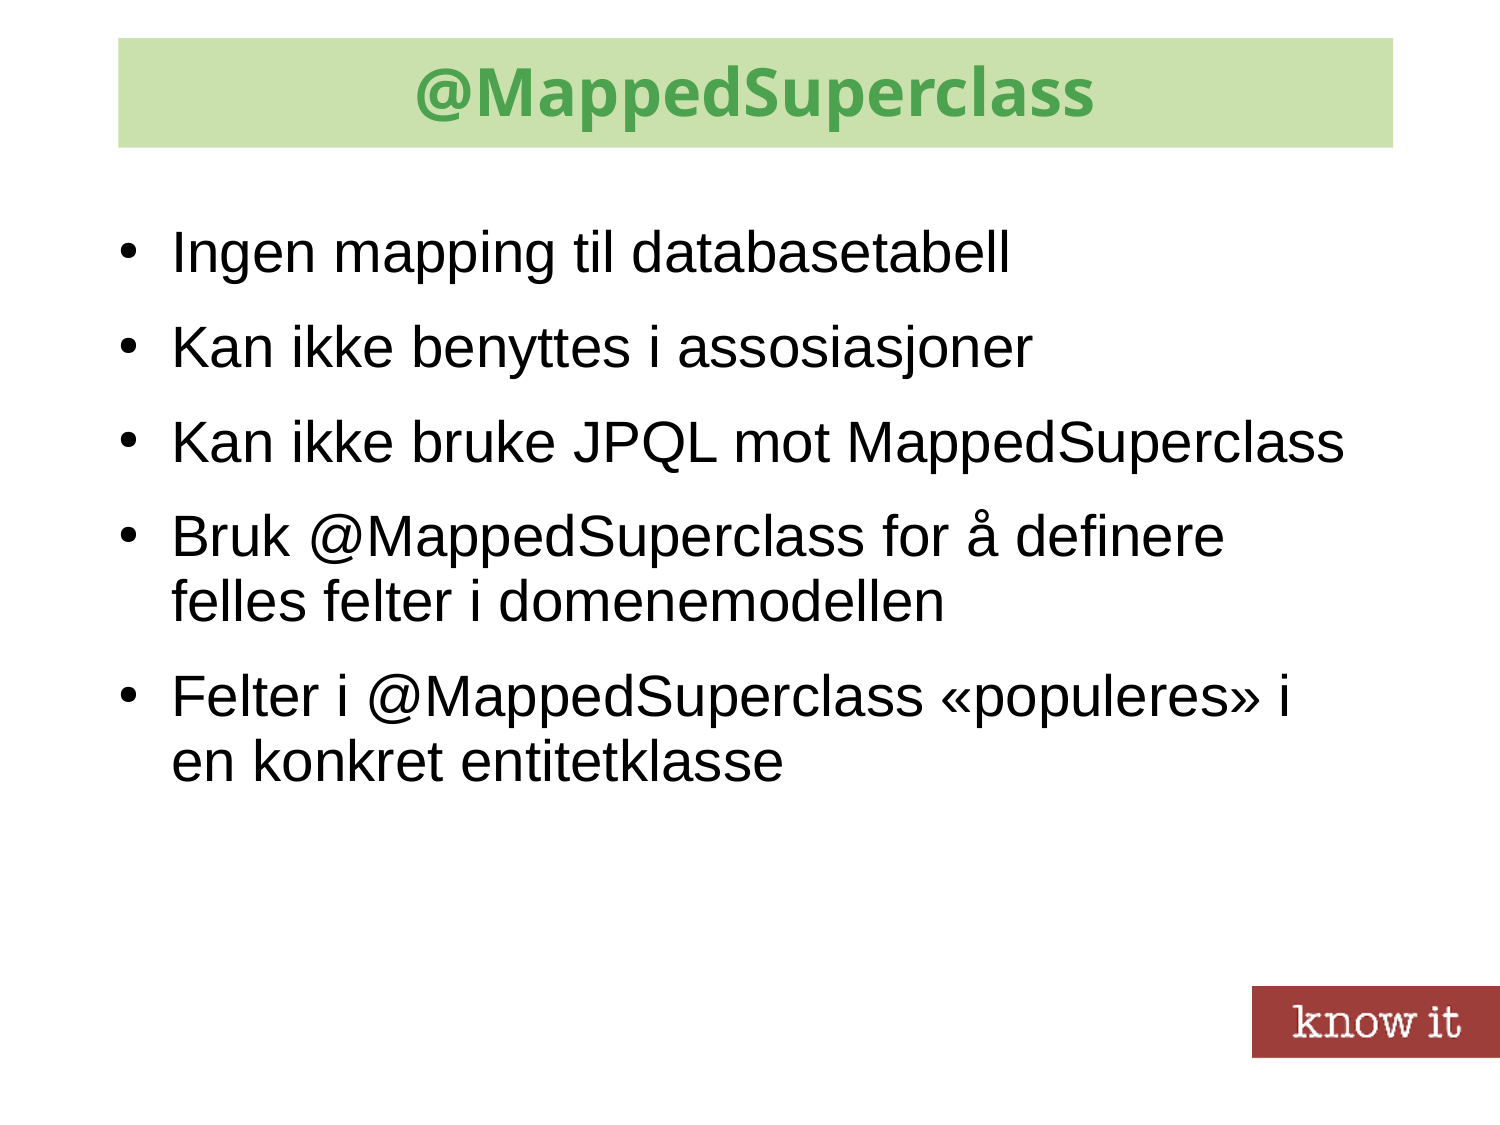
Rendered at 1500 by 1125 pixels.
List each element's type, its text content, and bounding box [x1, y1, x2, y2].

picture [1252, 986, 1500, 1058]
list Ingen mapping til databasetabell Kan ikke benyttes i assosiasjoner Kan ikke bruke JPQL mot MappedSuperclass Bruk @MappedSuperclass for å definere felles felter i domenemodellen Felter i @MappedSuperclass «populeres» i en konkret entitetklasse [100, 220, 1360, 935]
text_box @MappedSuperclass [118, 38, 1394, 148]
